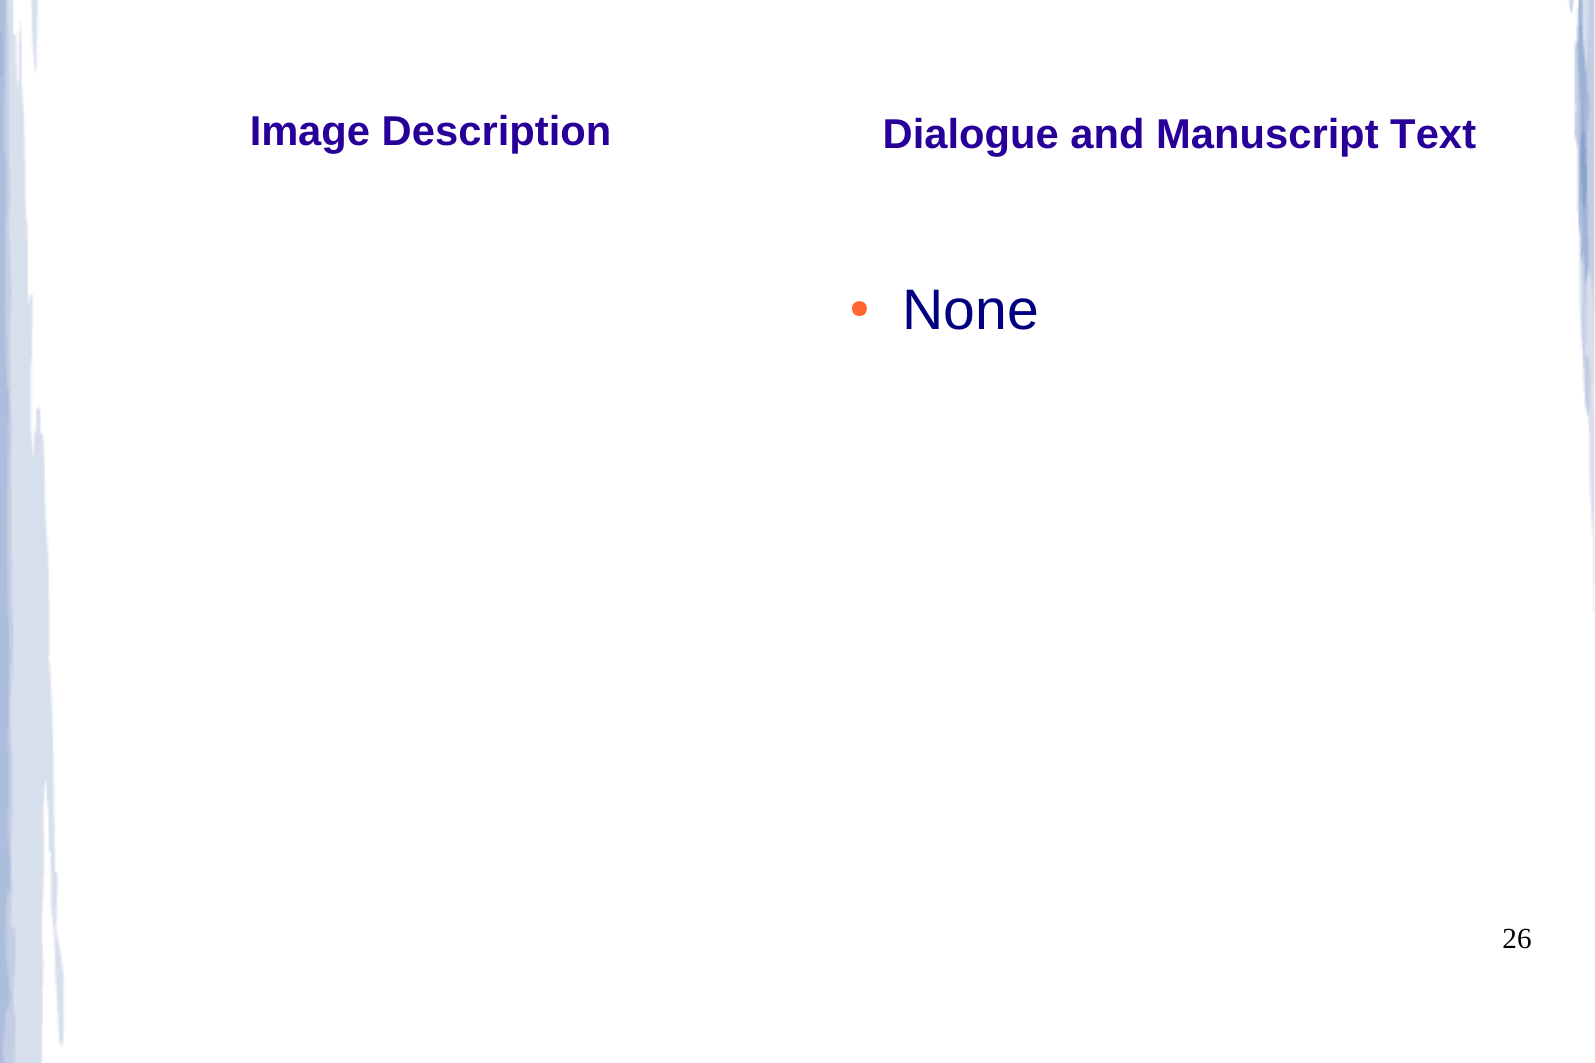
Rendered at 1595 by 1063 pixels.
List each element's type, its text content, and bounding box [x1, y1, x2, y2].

title Dialogue and Manuscript Text [825, 45, 1541, 223]
list None [831, 278, 1516, 931]
picture [0, 0, 1595, 1063]
title Image Description [79, 42, 796, 220]
